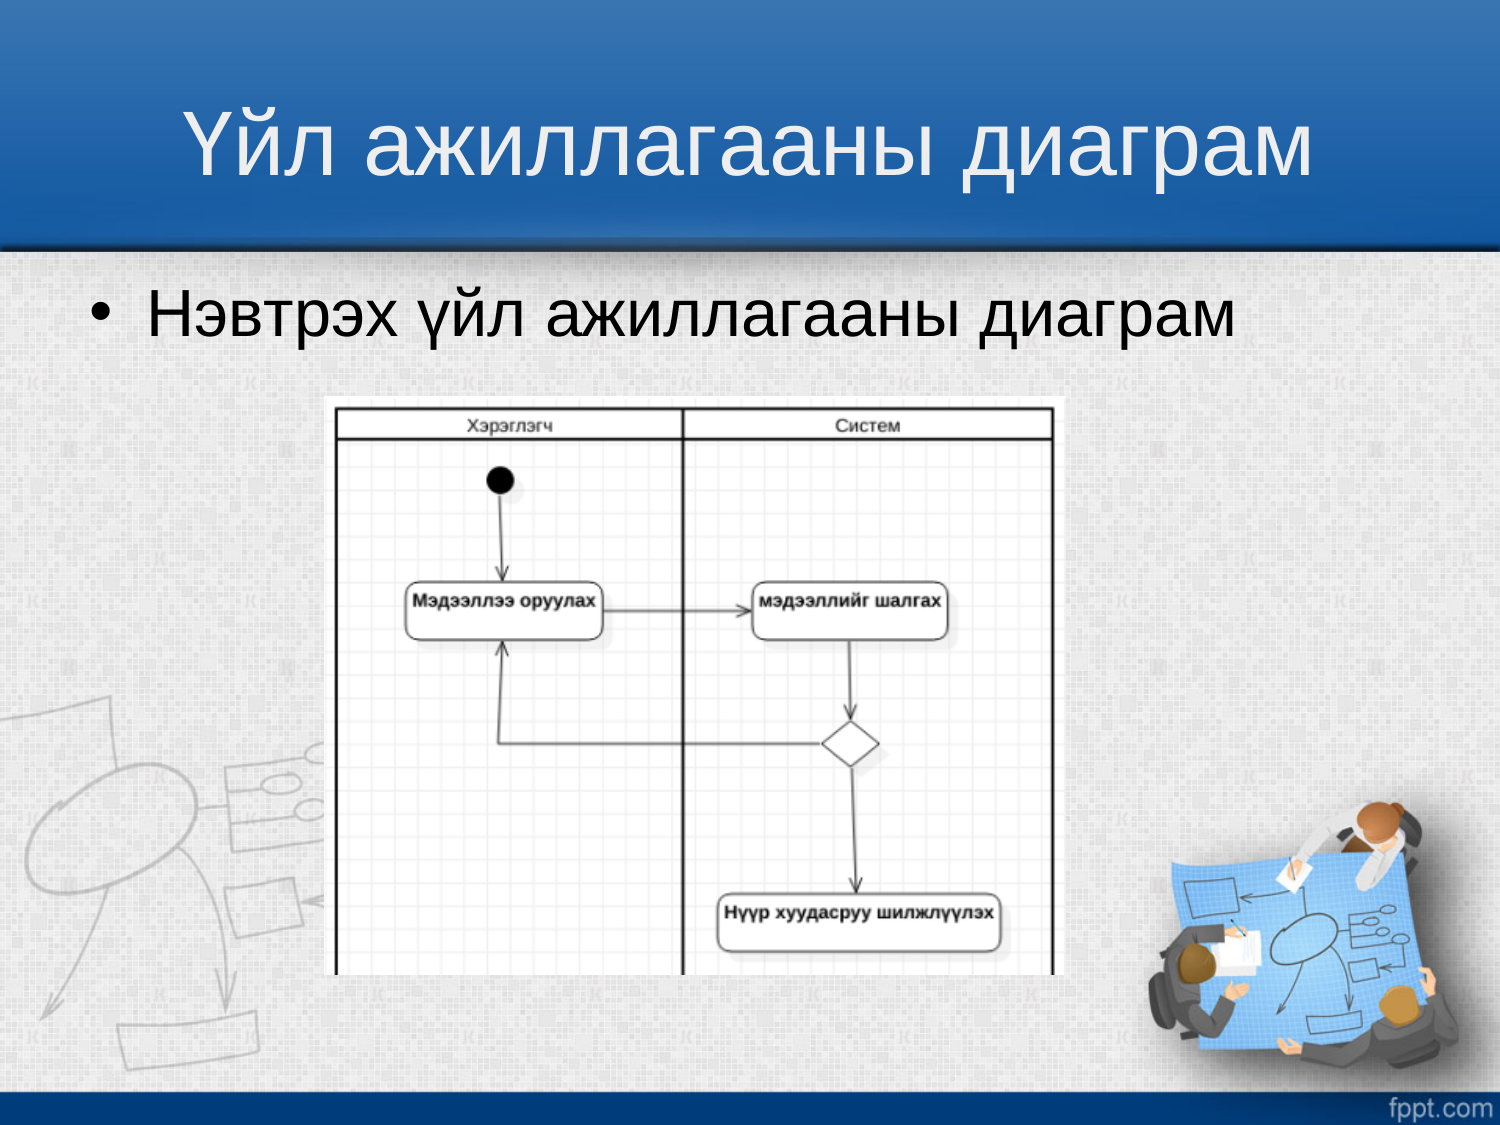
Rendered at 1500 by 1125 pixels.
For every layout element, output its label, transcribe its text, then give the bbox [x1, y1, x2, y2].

list Нэвтрэх үйл ажиллагааны диаграм [75, 262, 1426, 1005]
picture [0, 0, 1500, 1125]
title Үйл ажиллагааны диаграм [75, 45, 1426, 233]
